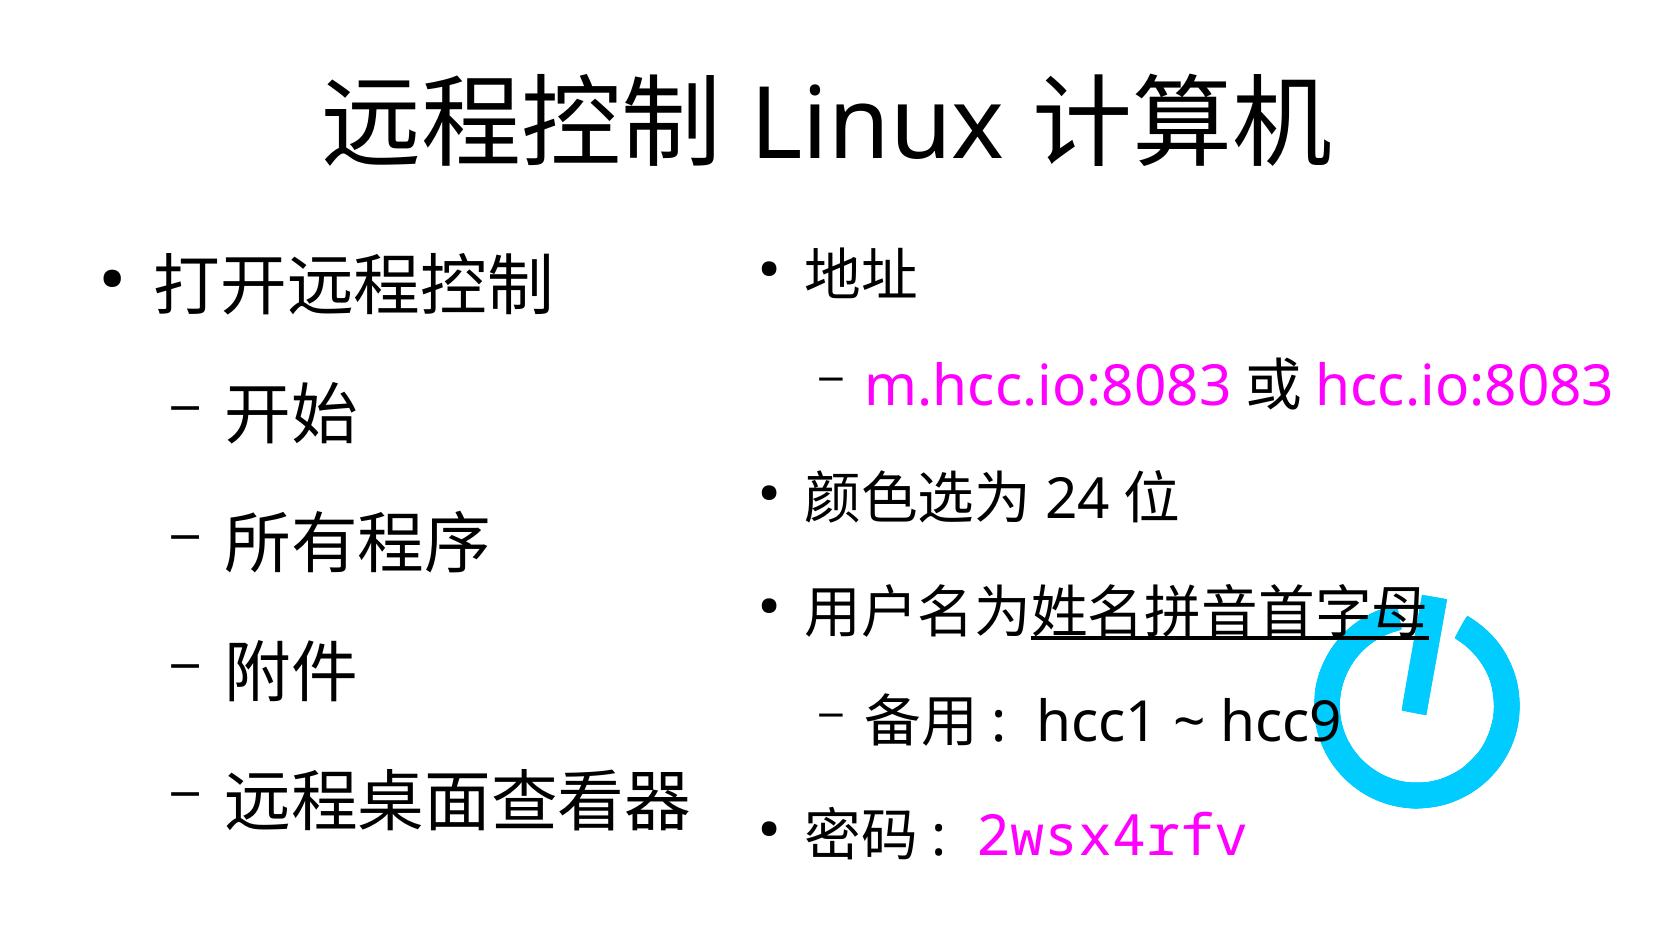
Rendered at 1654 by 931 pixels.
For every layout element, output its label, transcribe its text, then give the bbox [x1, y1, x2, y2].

list 地址 m.hcc.io:8083或hcc.io:8083 颜色选为24位 用户名为姓名拼音首字母 备用: hcc1 ~ hcc9 密码: 2wsx4rfv [744, 217, 1619, 910]
list 打开远程控制 开始 所有程序 附件 远程桌面查看器 [82, 217, 744, 875]
title 远程控制Linux计算机 [82, 37, 1571, 193]
